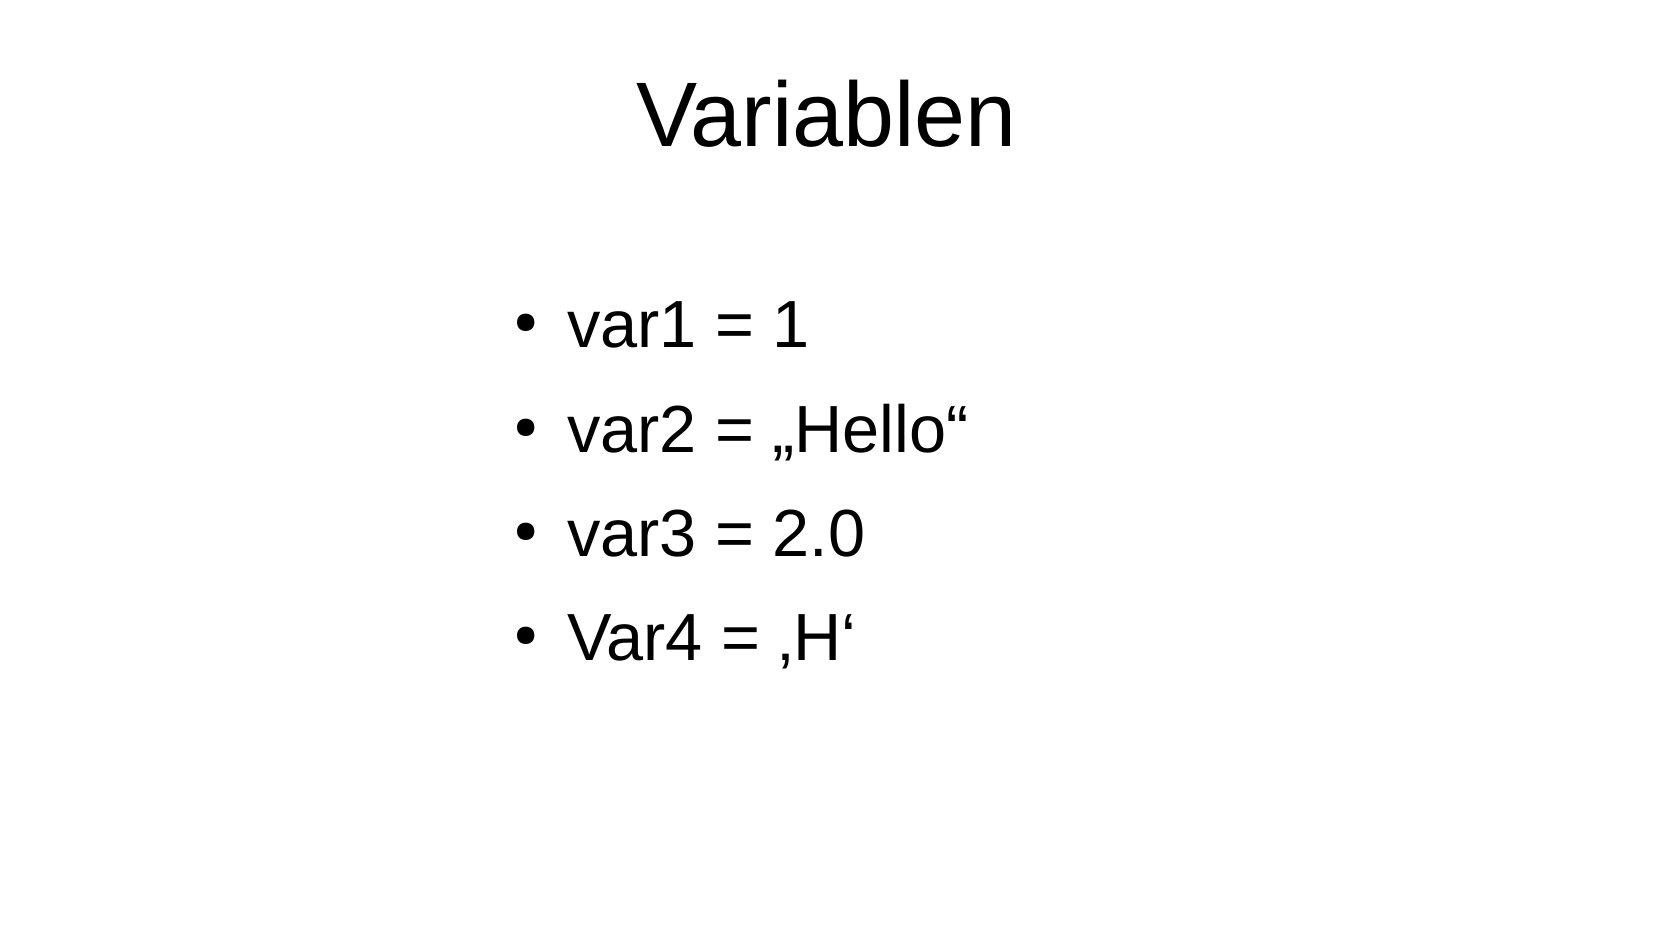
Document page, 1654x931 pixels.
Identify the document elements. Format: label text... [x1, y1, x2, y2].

list var1 = 1 var2 = „Hello“ var3 = 2.0 Var4 = ‚H‘ [496, 287, 1565, 827]
title Variablen [82, 37, 1571, 193]
